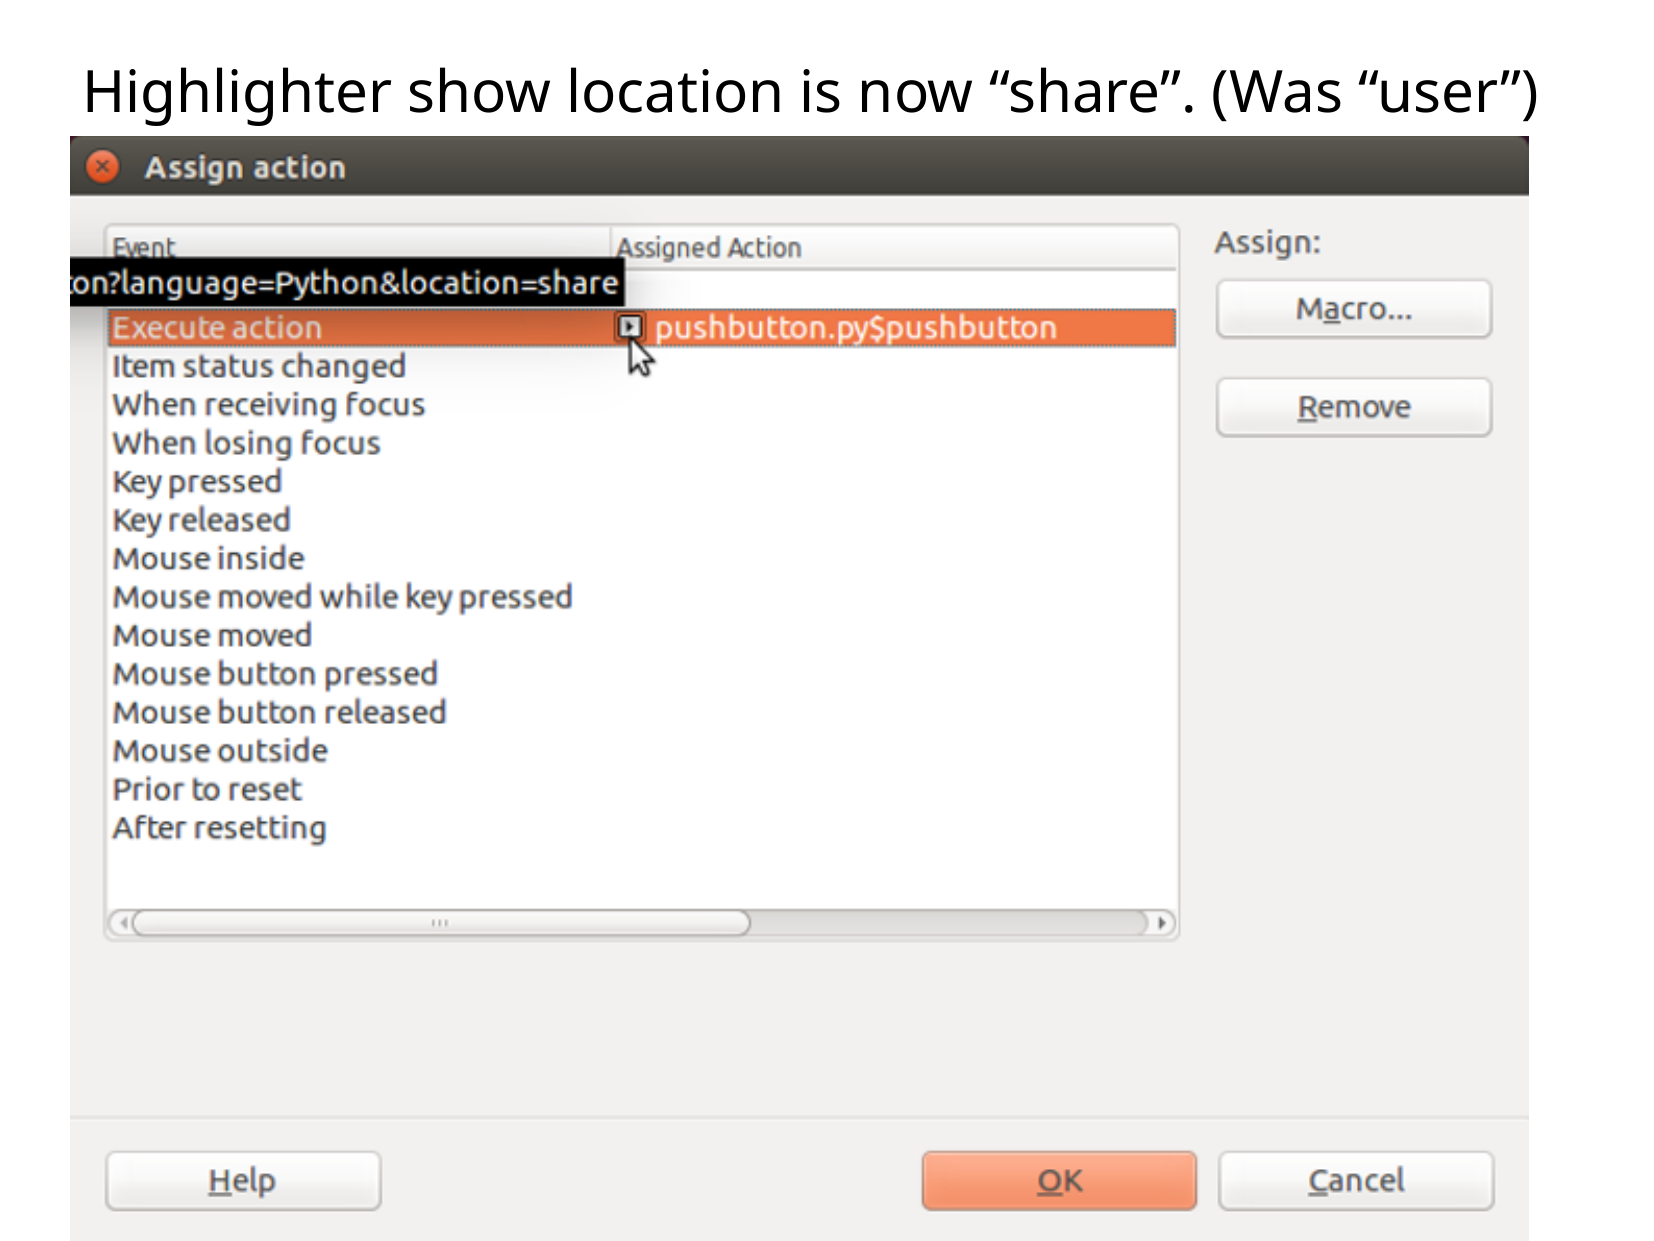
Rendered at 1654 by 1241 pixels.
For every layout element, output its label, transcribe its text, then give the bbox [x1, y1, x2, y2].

picture [70, 136, 1529, 1241]
title Highlighter show location is now “share”. (Was “user”) [82, 49, 1571, 130]
